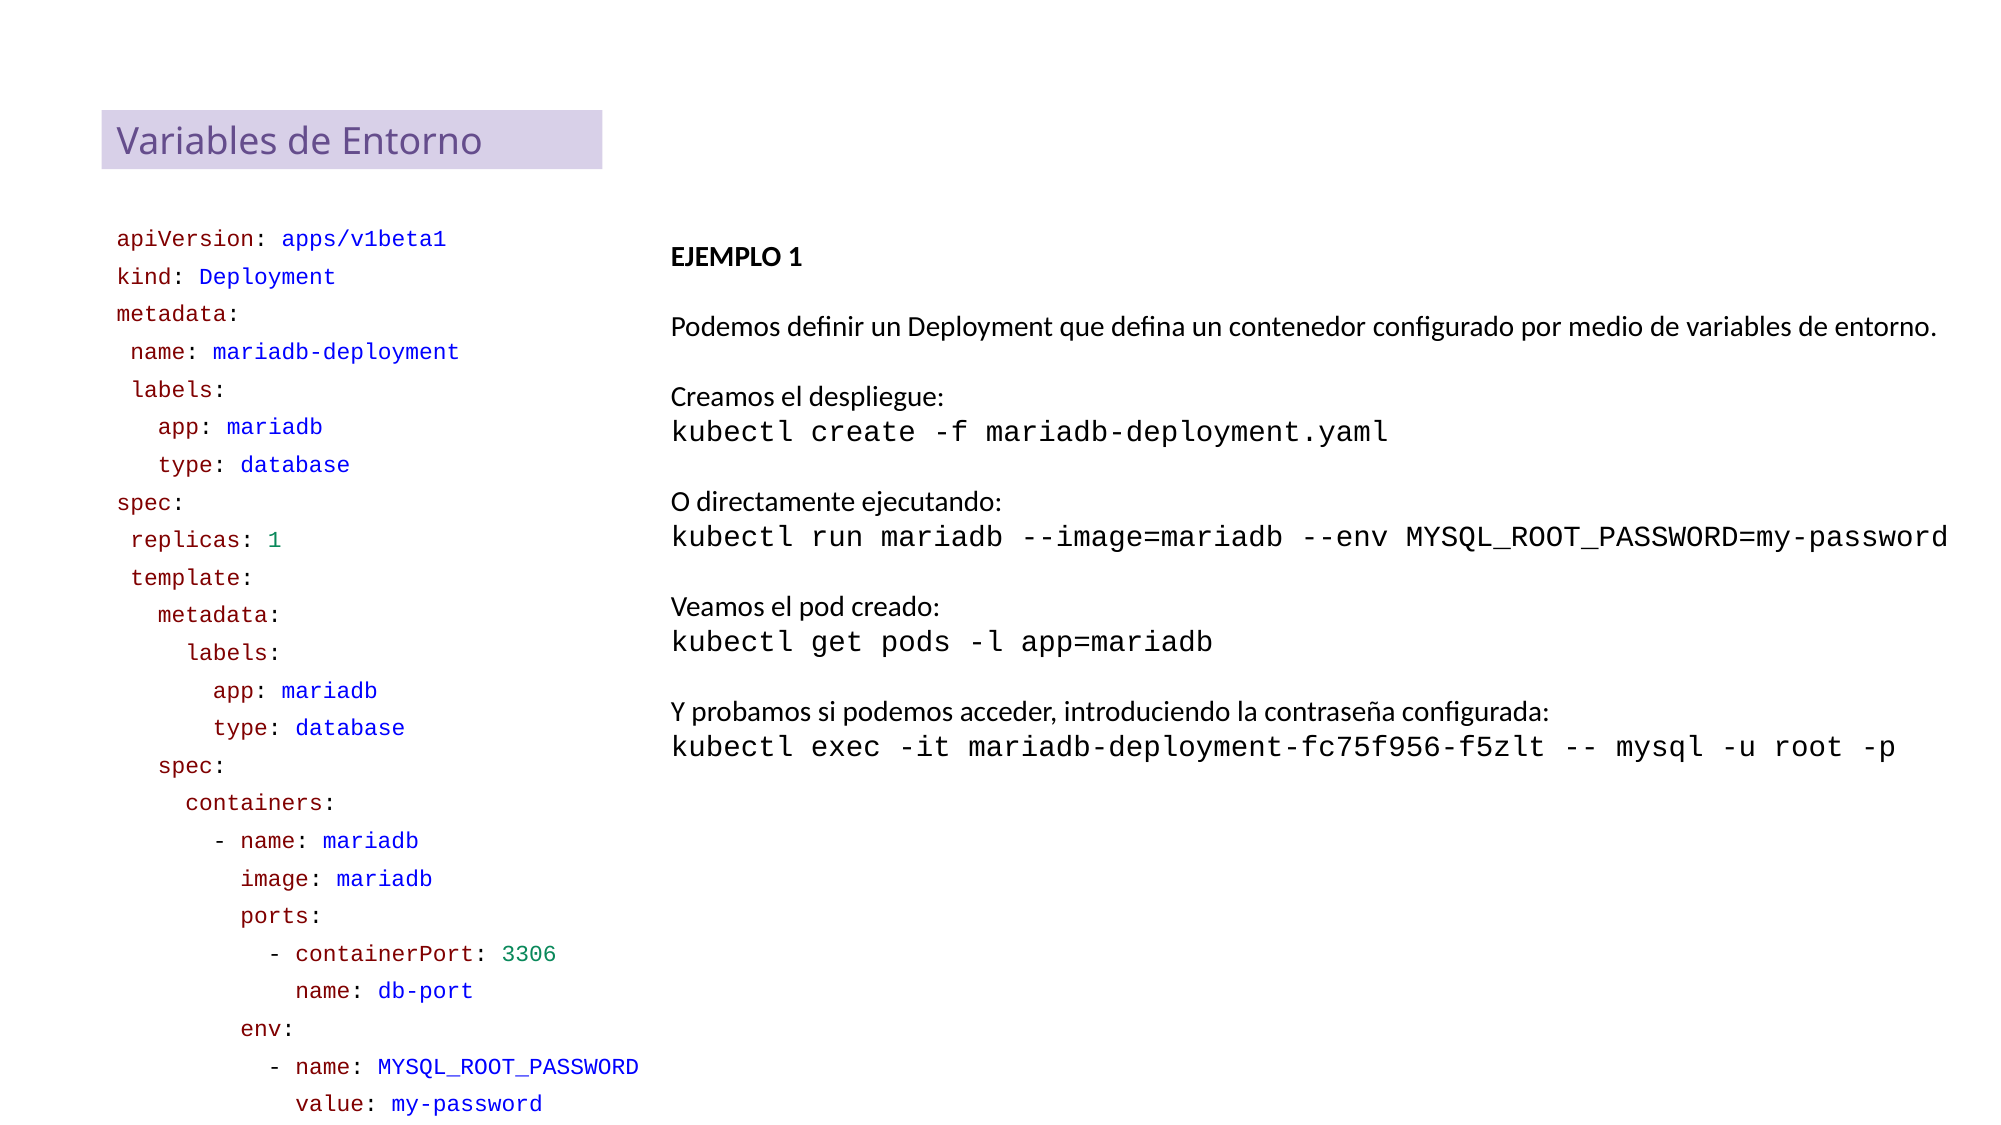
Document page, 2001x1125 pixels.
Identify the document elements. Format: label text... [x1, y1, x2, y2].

text_box apiVersion: apps/v1beta1 kind: Deployment metadata: name: mariadb-deployment labels: app: mariadb type: database spec: replicas: 1 template: metadata: labels: app: mariadb type: database spec: containers: - name: mariadb image: mariadb ports: - containerPort: 3306 name: db-port env: - name: MYSQL_ROOT_PASSWORD value: my-password [101, 206, 1977, 1125]
text_box EJEMPLO 1 Podemos definir un Deployment que defina un contenedor configurado por medio de variables de entorno. Creamos el despliegue: kubectl create -f mariadb-deployment.yaml O directamente ejecutando: kubectl run mariadb --image=mariadb --env MYSQL_ROOT_PASSWORD=my-password Veamos el pod creado: kubectl get pods -l app=mariadb Y probamos si podemos acceder, introduciendo la contraseña configurada: kubectl exec -it mariadb-deployment-fc75f956-f5zlt -- mysql -u root -p [655, 222, 1977, 968]
text_box Variables de Entorno [101, 110, 603, 170]
